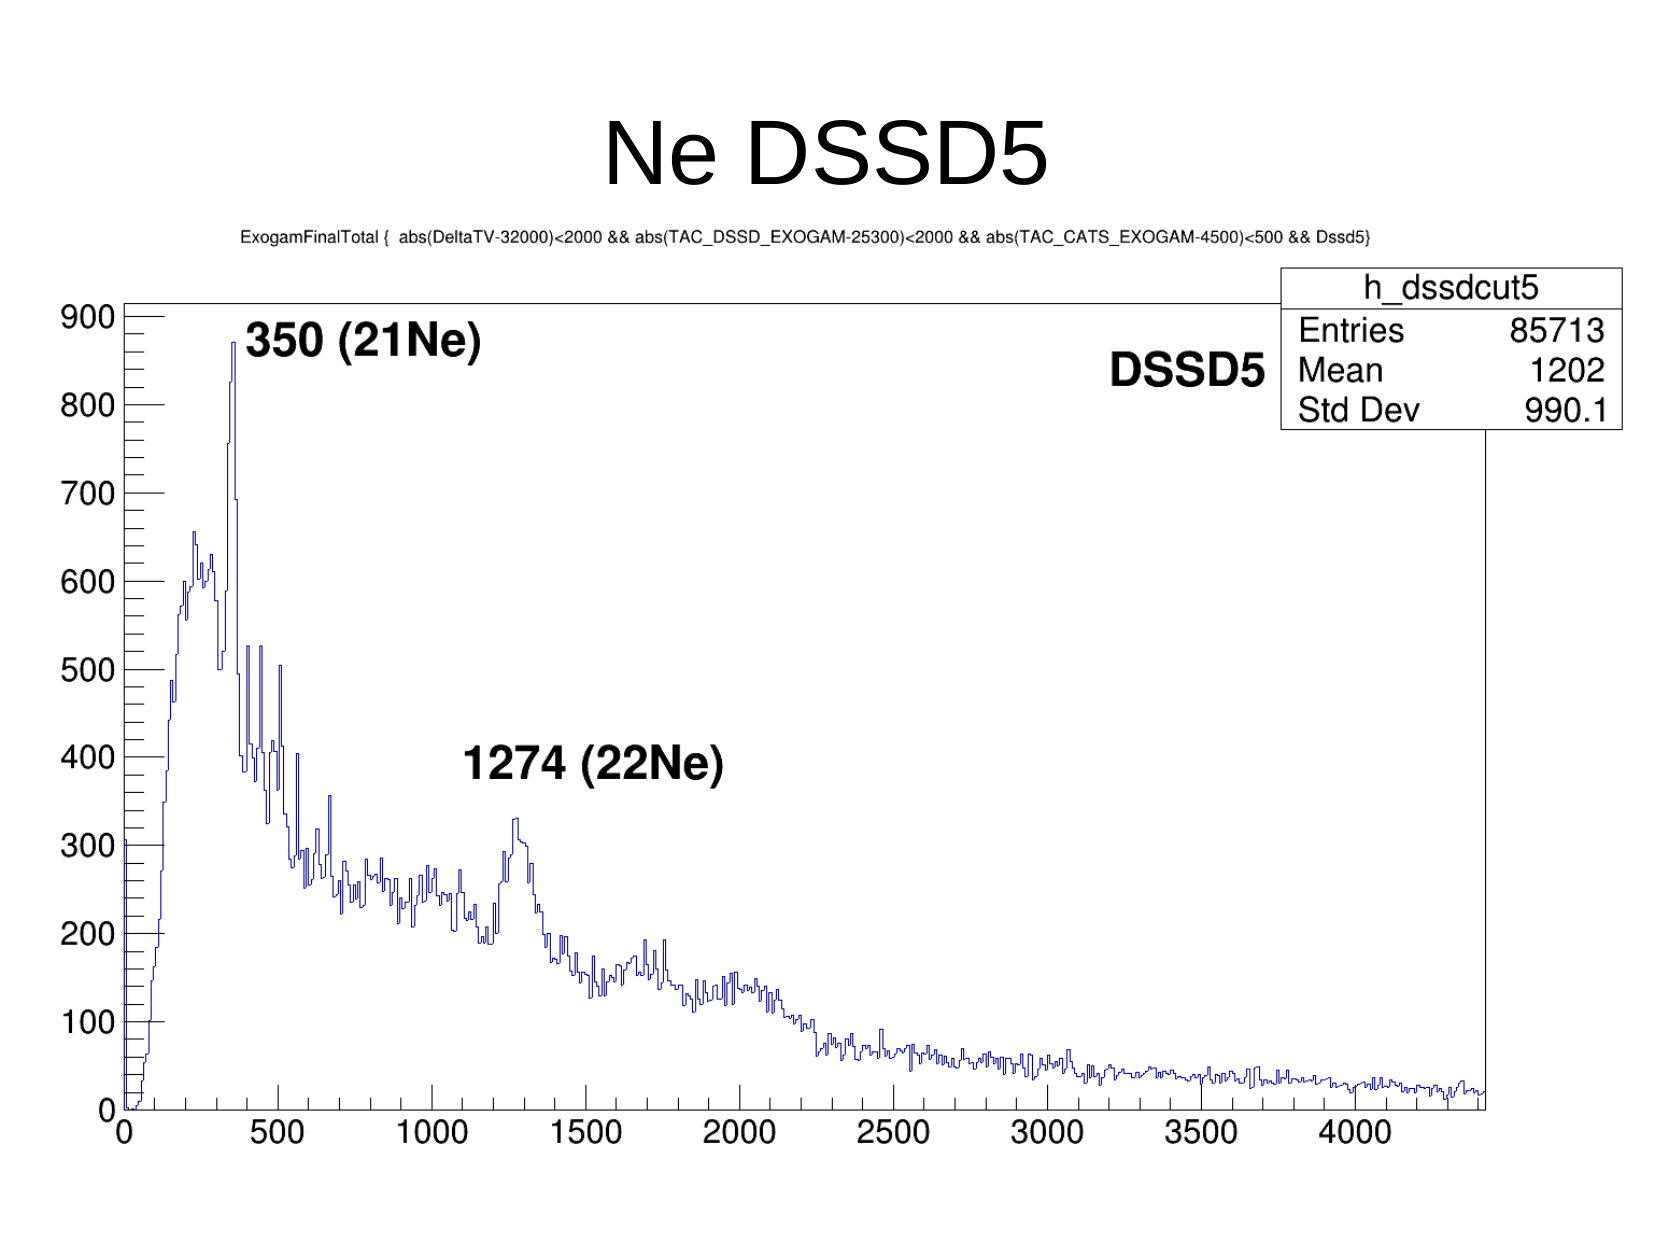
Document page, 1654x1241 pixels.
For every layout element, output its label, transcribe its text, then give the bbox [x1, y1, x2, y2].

picture [0, 218, 1654, 1201]
title Ne DSSD5 [82, 49, 1571, 218]
